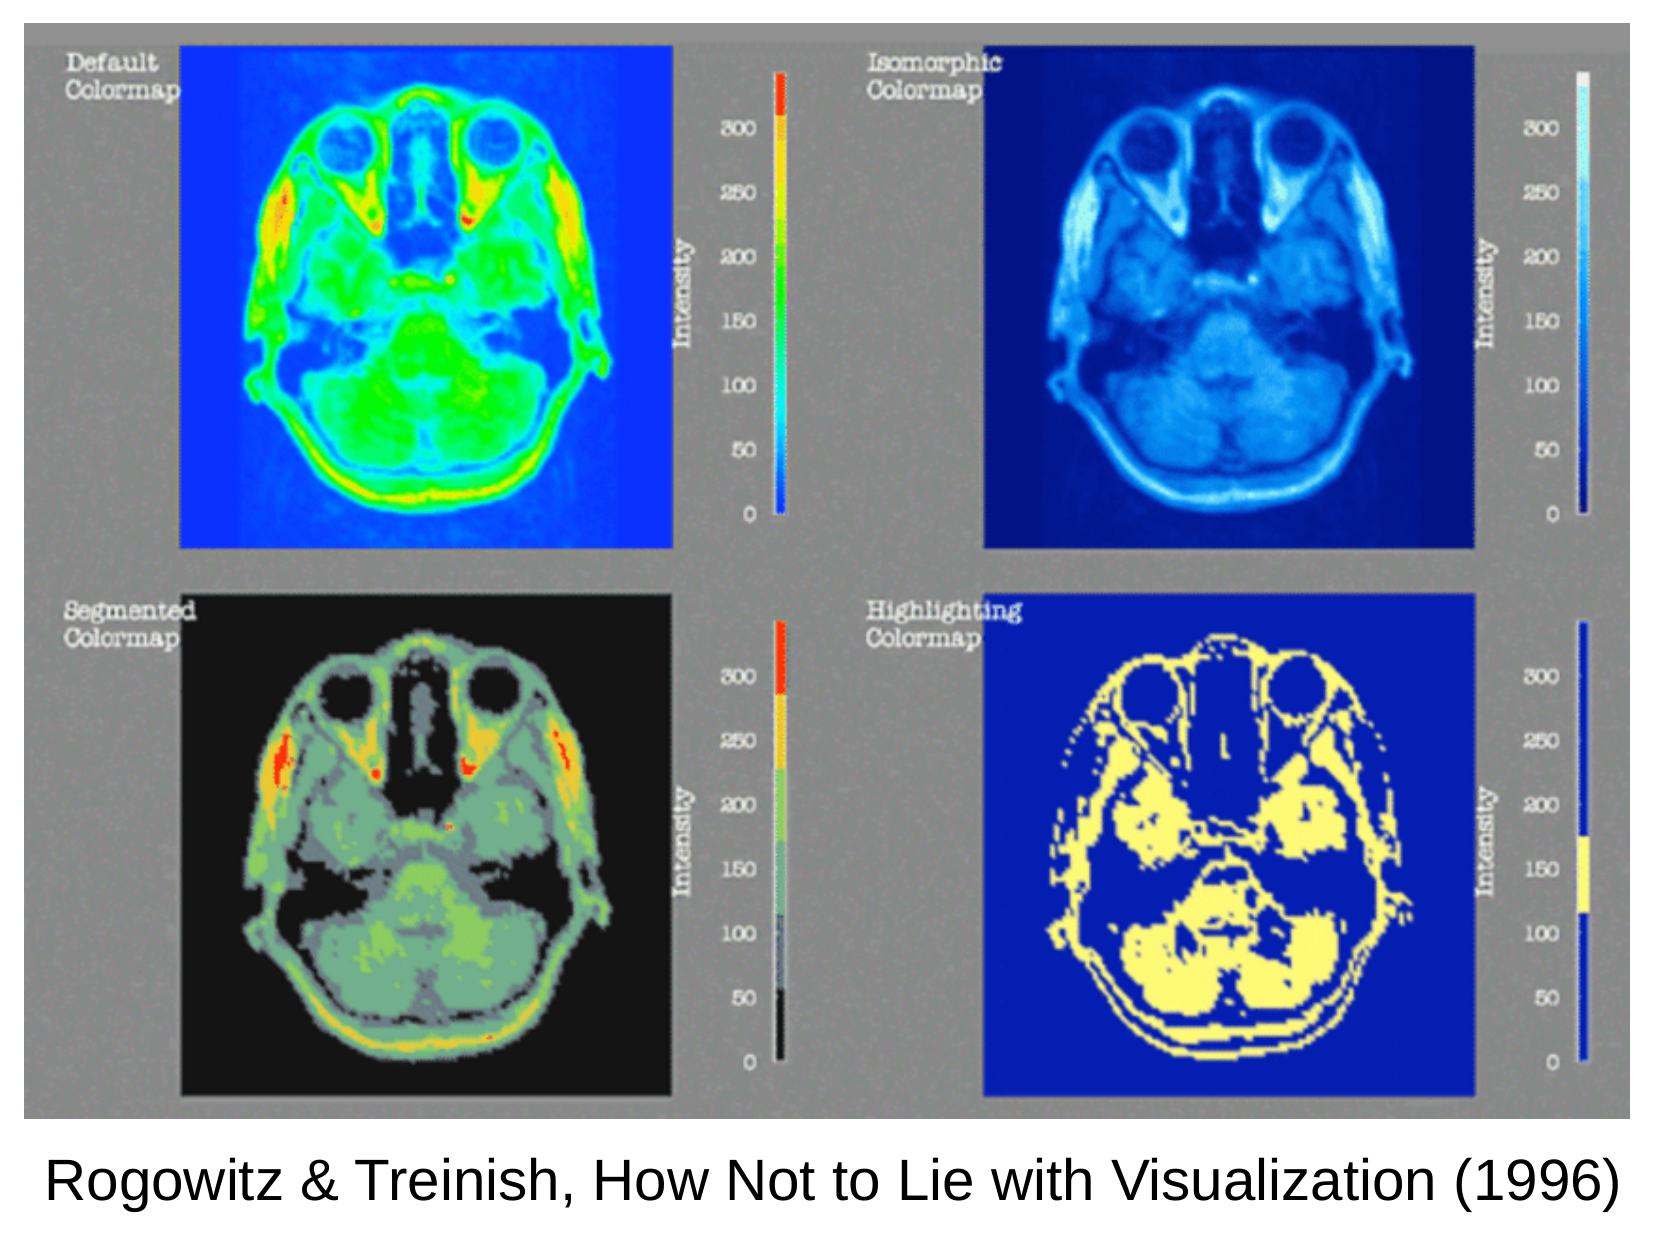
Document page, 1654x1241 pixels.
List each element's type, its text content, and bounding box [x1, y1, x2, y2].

text_box Rogowitz & Treinish, How Not to Lie with Visualization (1996) [30, 1140, 1654, 1241]
picture [24, 23, 1630, 1119]
